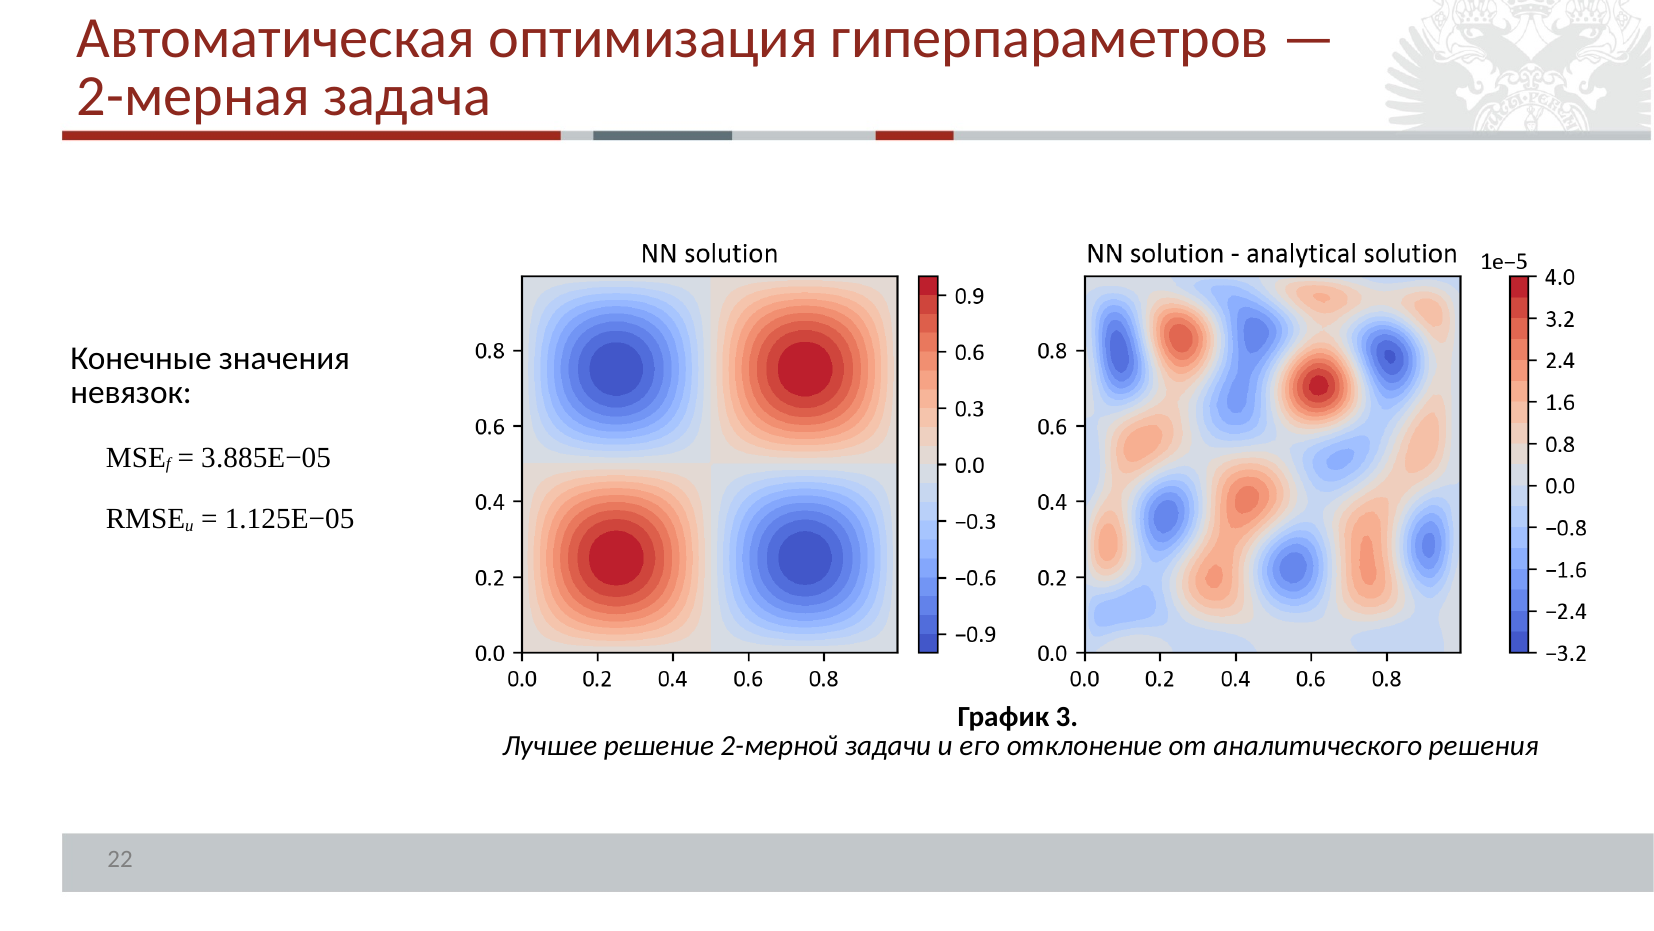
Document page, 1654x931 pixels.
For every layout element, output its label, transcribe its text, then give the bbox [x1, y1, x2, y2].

text_box Конечные значения невязок: MSEf = 3.885E−05 RMSEu = 1.125E−05 [70, 345, 355, 536]
picture [0, 0, 1654, 931]
text_box График 3. Лучшее решение 2-мерной задачи и его отклонение от аналитического решения [487, 696, 1555, 771]
title Автоматическая оптимизация гиперпараметров — 2-мерная задача [76, 13, 1565, 131]
